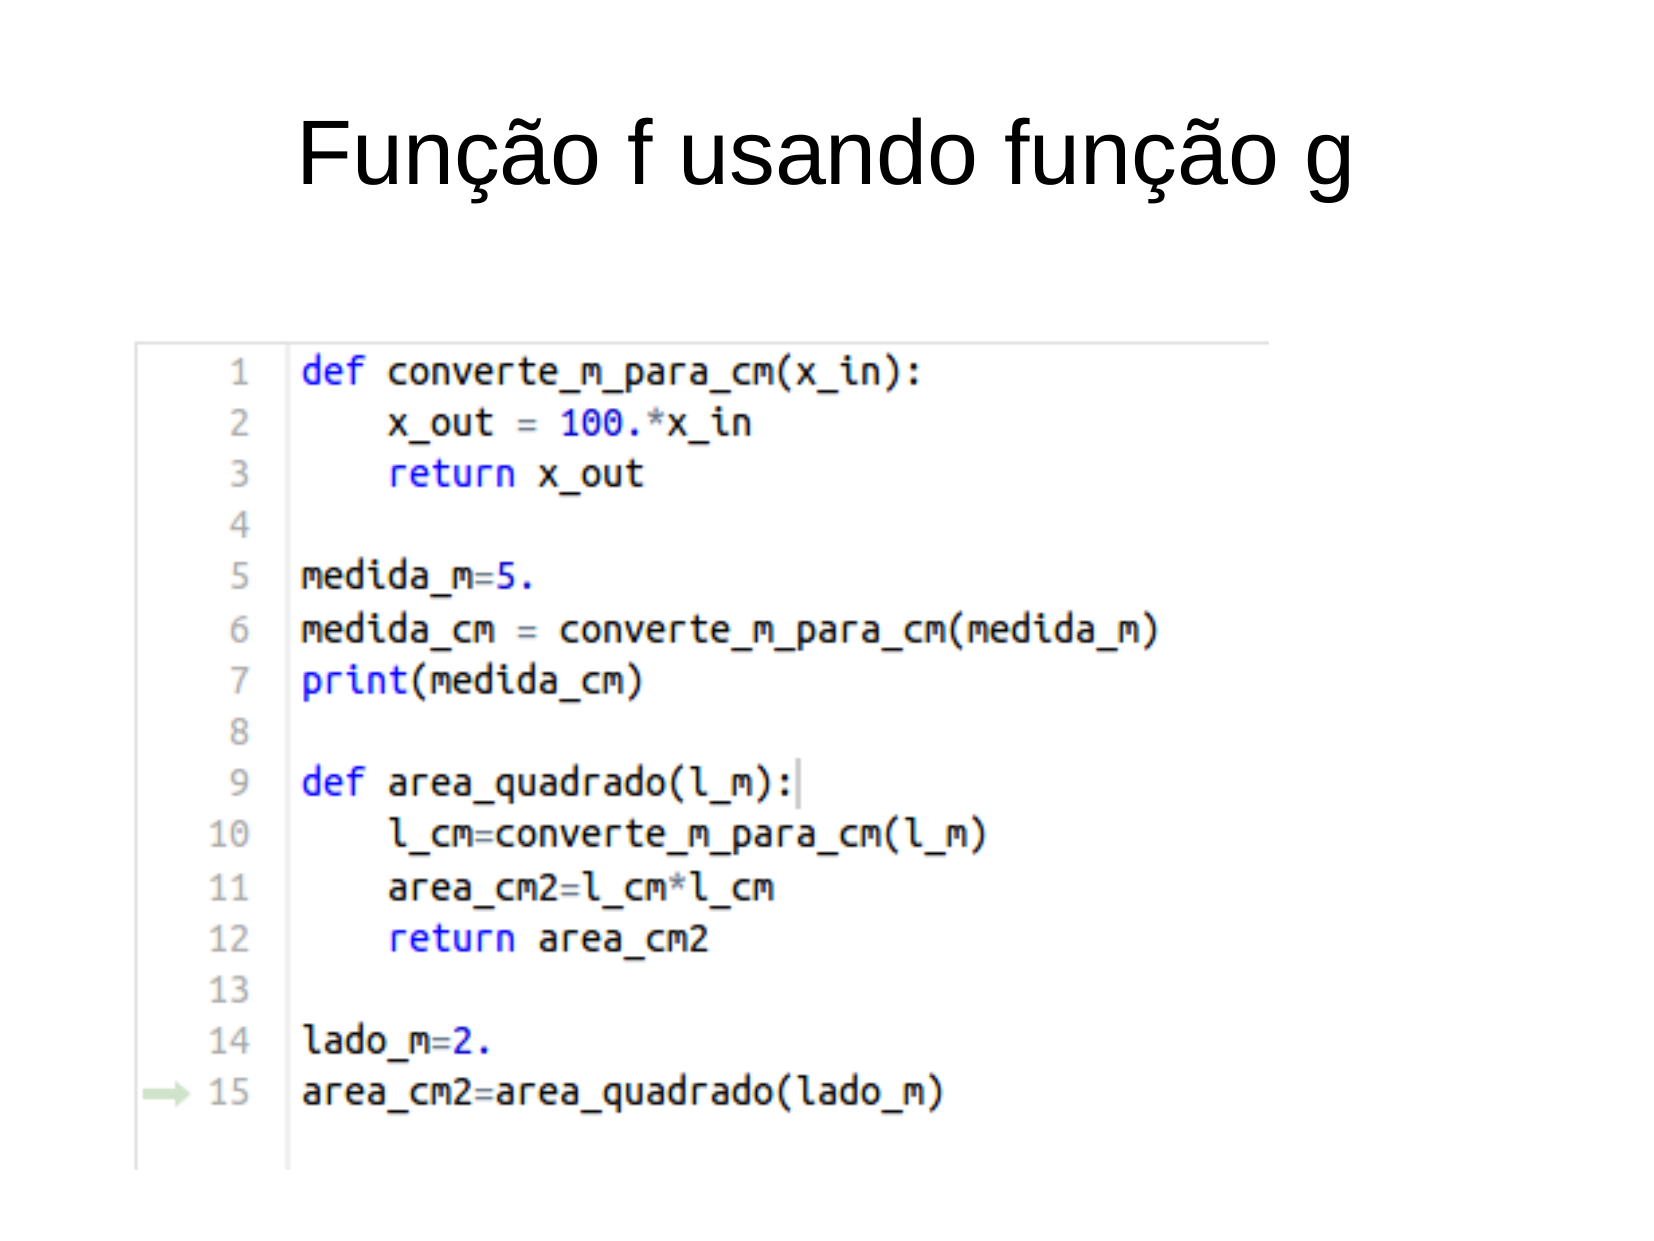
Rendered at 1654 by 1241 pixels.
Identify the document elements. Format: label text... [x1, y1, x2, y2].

title Função f usando função g [82, 49, 1571, 257]
picture [106, 321, 1269, 1170]
